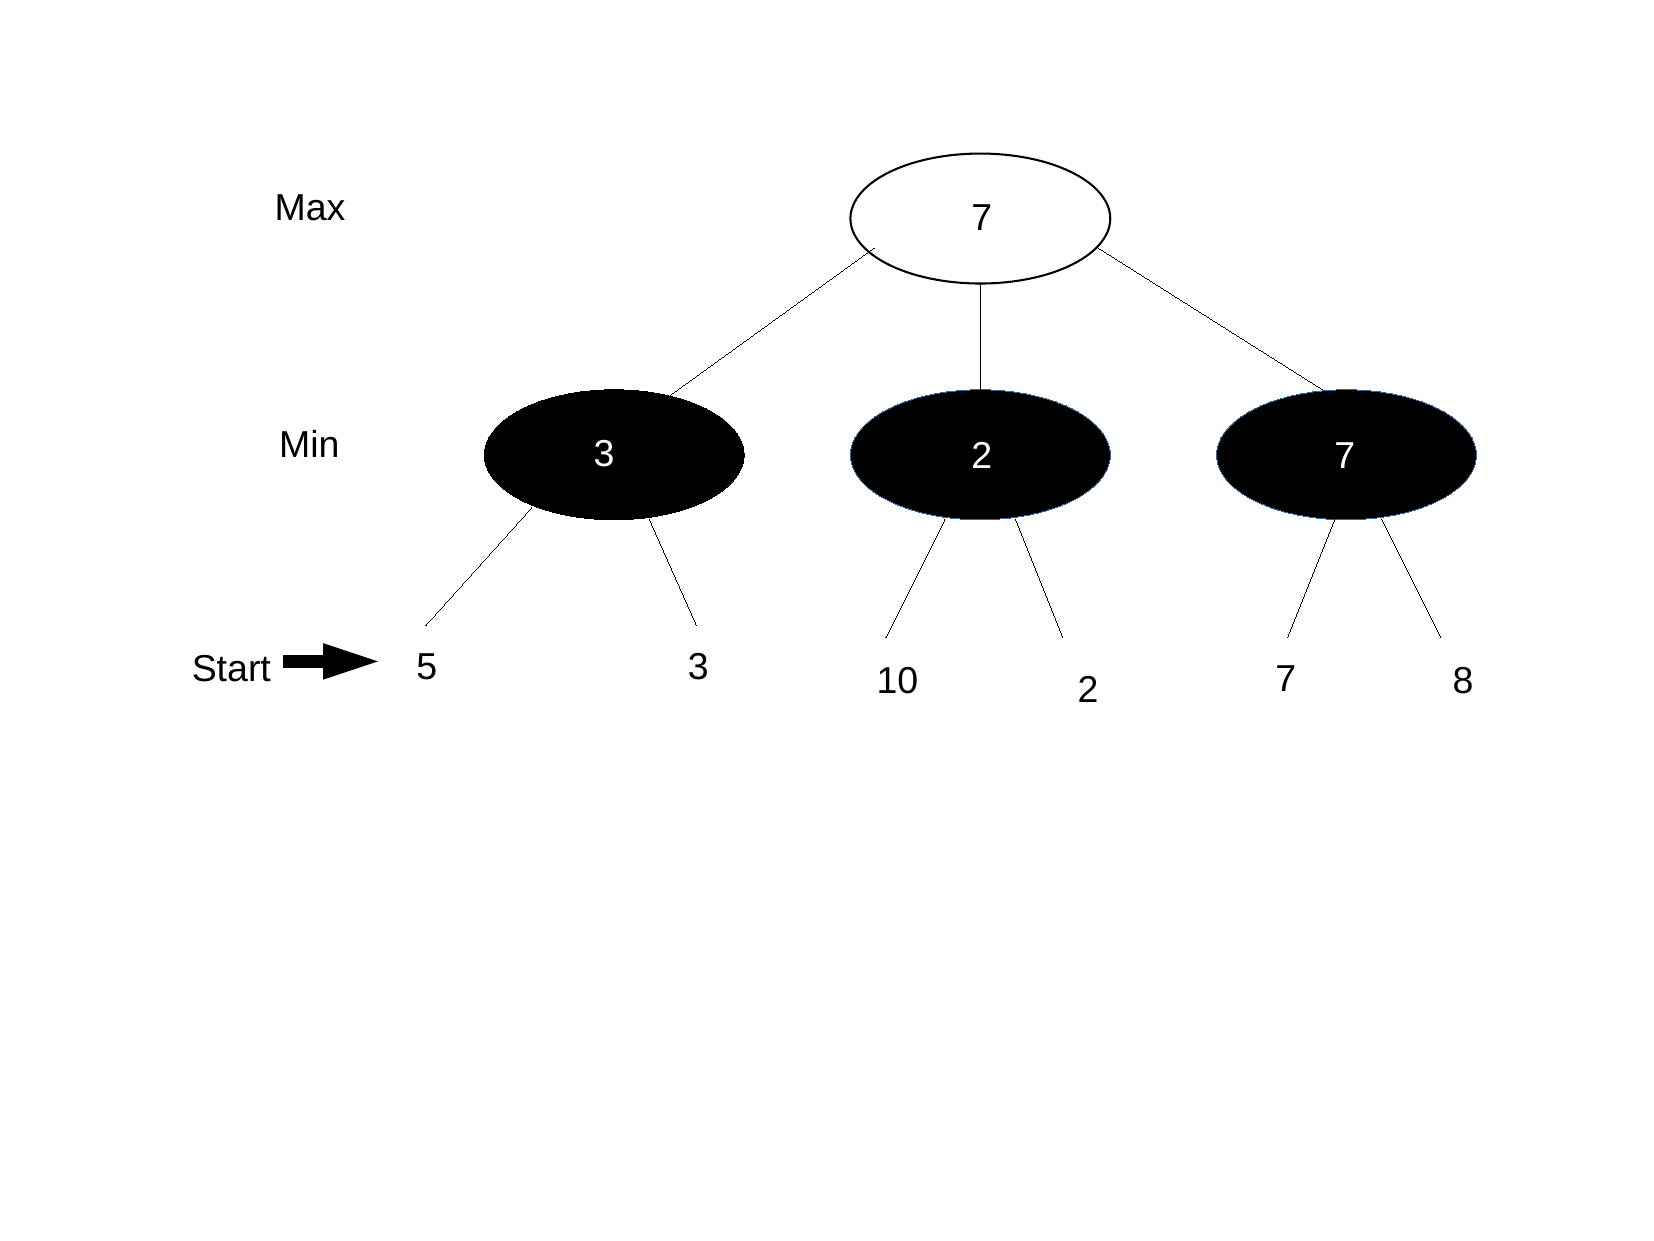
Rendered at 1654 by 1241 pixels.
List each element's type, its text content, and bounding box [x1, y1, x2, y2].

text_box 7 [956, 188, 1008, 246]
text_box Min [264, 415, 355, 473]
text_box [484, 389, 745, 520]
text_box 2 [1062, 661, 1114, 719]
text_box 5 [401, 637, 452, 695]
text_box [850, 389, 1111, 520]
text_box Start [177, 640, 287, 697]
text_box [1216, 389, 1477, 520]
text_box 7 [1319, 427, 1371, 485]
text_box Max [259, 179, 361, 237]
text_box 3 [578, 425, 630, 483]
text_box [850, 153, 1111, 284]
text_box 7 [1260, 649, 1312, 707]
text_box 10 [861, 651, 934, 709]
text_box 3 [673, 637, 724, 695]
text_box 2 [956, 427, 1008, 485]
text_box 8 [1437, 651, 1489, 721]
